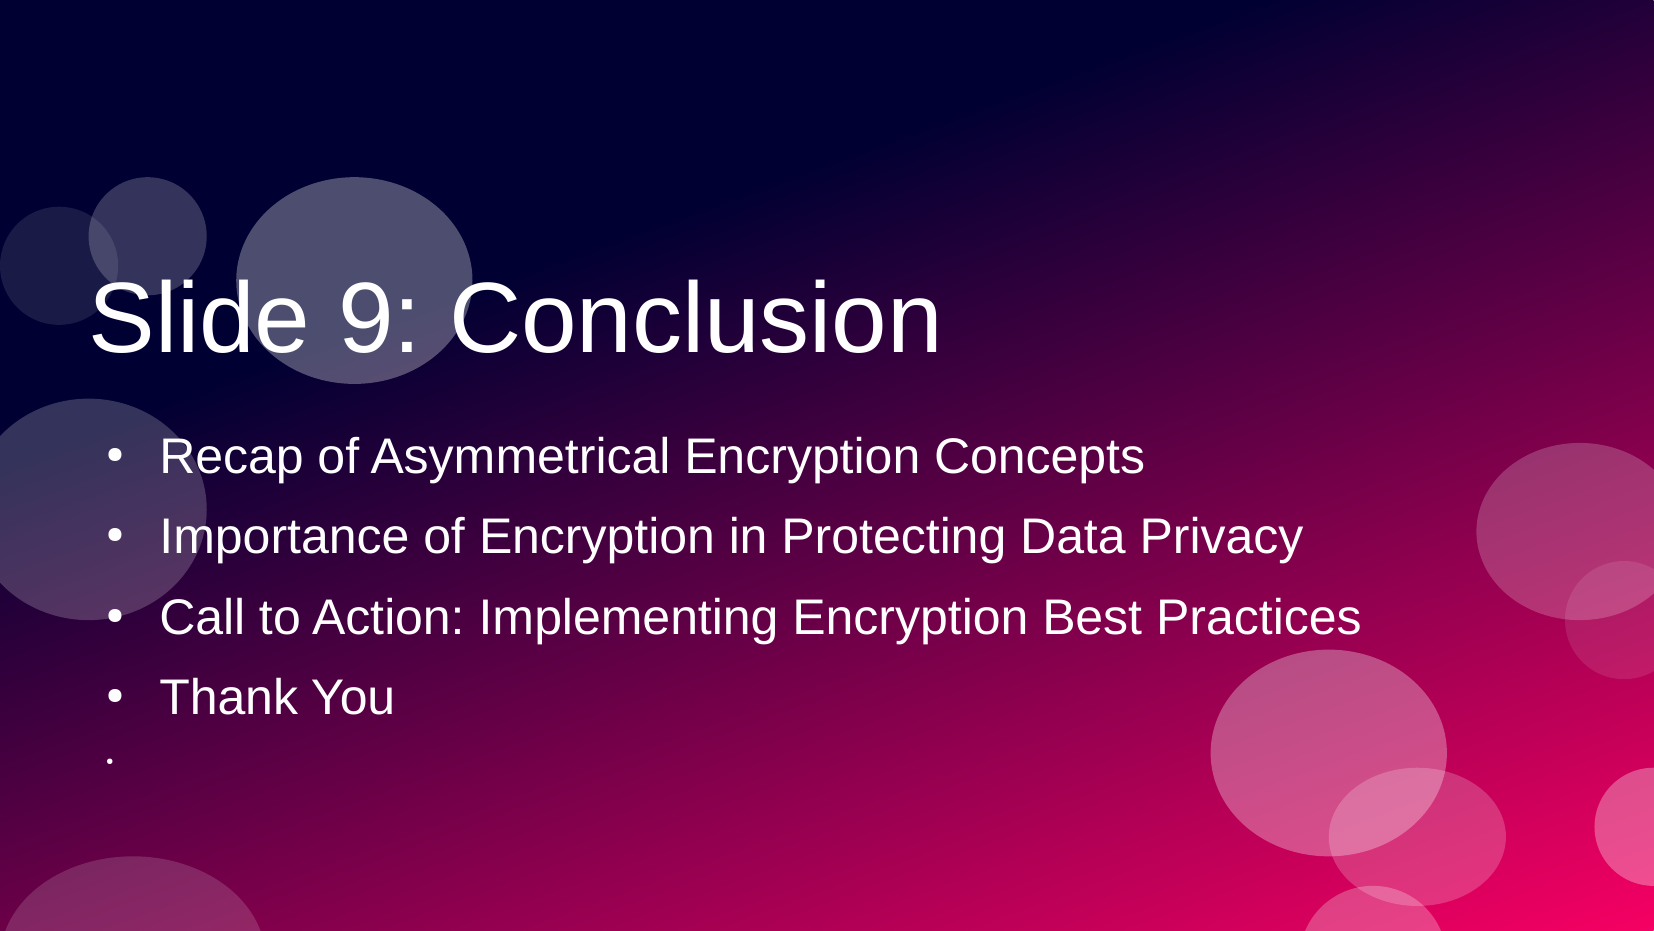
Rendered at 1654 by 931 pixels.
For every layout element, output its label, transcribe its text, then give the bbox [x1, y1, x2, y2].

title Slide 9: Conclusion [88, 236, 1565, 399]
list Recap of Asymmetrical Encryption Concepts Importance of Encryption in Protecting Data Privacy Call to Action: Implementing Encryption Best Practices Thank You [88, 428, 1565, 783]
